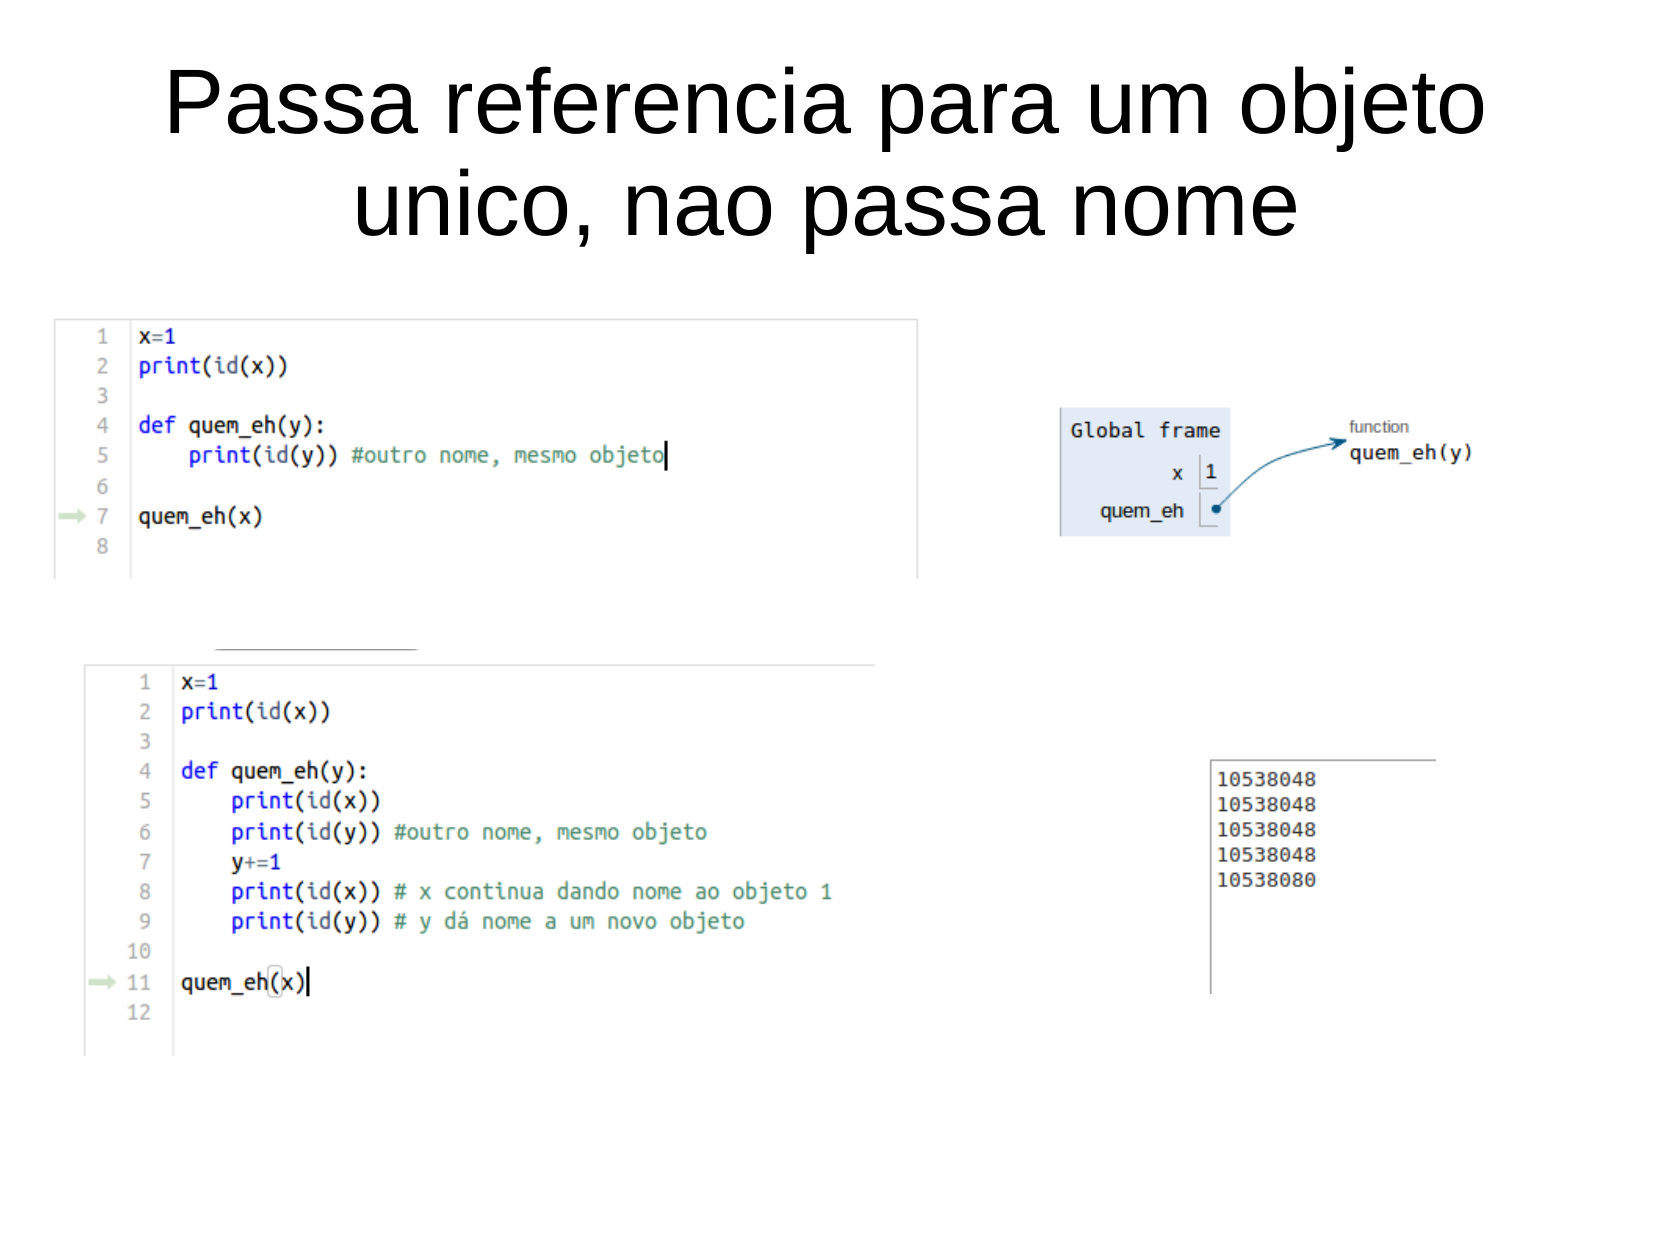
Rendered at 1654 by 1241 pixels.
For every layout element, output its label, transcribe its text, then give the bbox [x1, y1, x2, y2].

picture [1204, 755, 1436, 994]
title Passa referencia para um objeto unico, nao passa nome [82, 49, 1571, 257]
picture [37, 308, 934, 579]
picture [1046, 389, 1489, 557]
picture [67, 649, 875, 1056]
